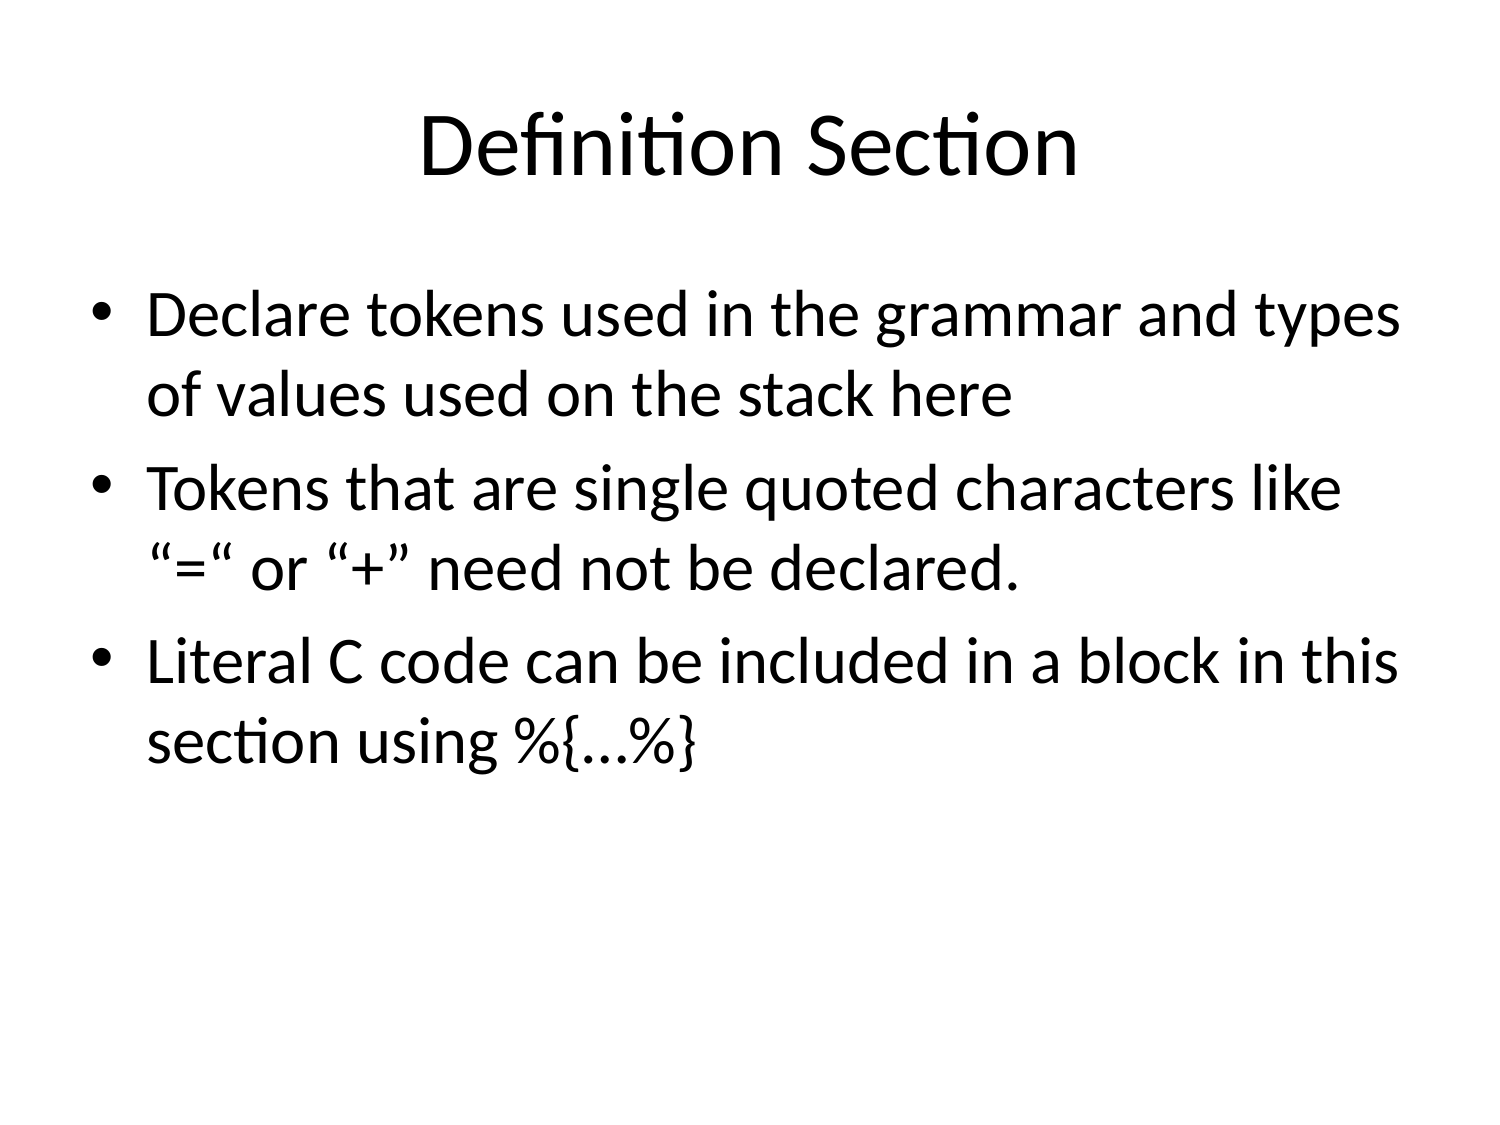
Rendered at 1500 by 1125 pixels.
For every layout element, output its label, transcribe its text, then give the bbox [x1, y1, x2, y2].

list Declare tokens used in the grammar and types of values used on the stack here Tokens that are single quoted characters like “=“ or “+” need not be declared. Literal C code can be included in a block in this section using %{…%} [75, 262, 1425, 1005]
title Definition Section [75, 45, 1425, 233]
